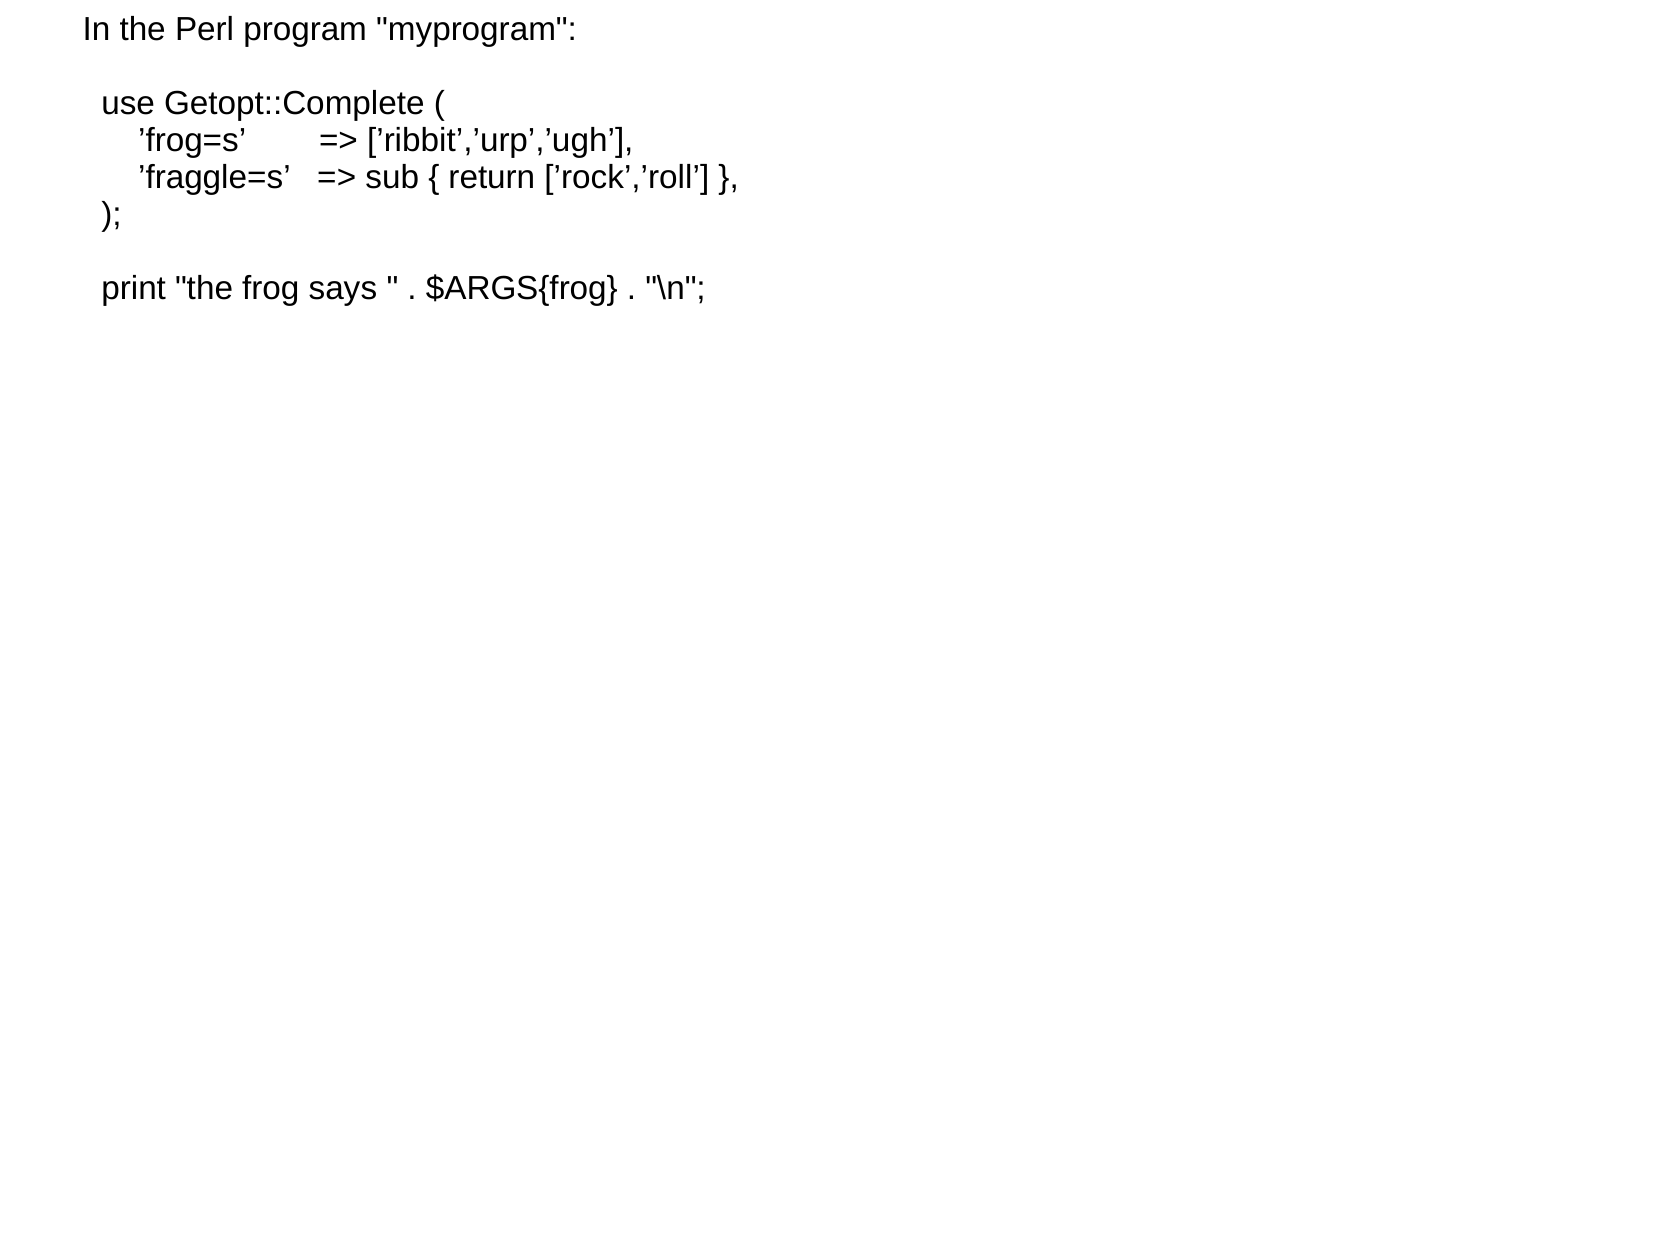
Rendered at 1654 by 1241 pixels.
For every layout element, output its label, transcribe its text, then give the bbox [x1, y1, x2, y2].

subtitle In the Perl program "myprogram": use Getopt::Complete ( ’frog=s’ => [’ribbit’,’urp’,’ugh’], ’fraggle=s’ => sub { return [’rock’,’roll’] }, ); print "the frog says " . $ARGS{frog} . "\n"; [82, 10, 1571, 1070]
